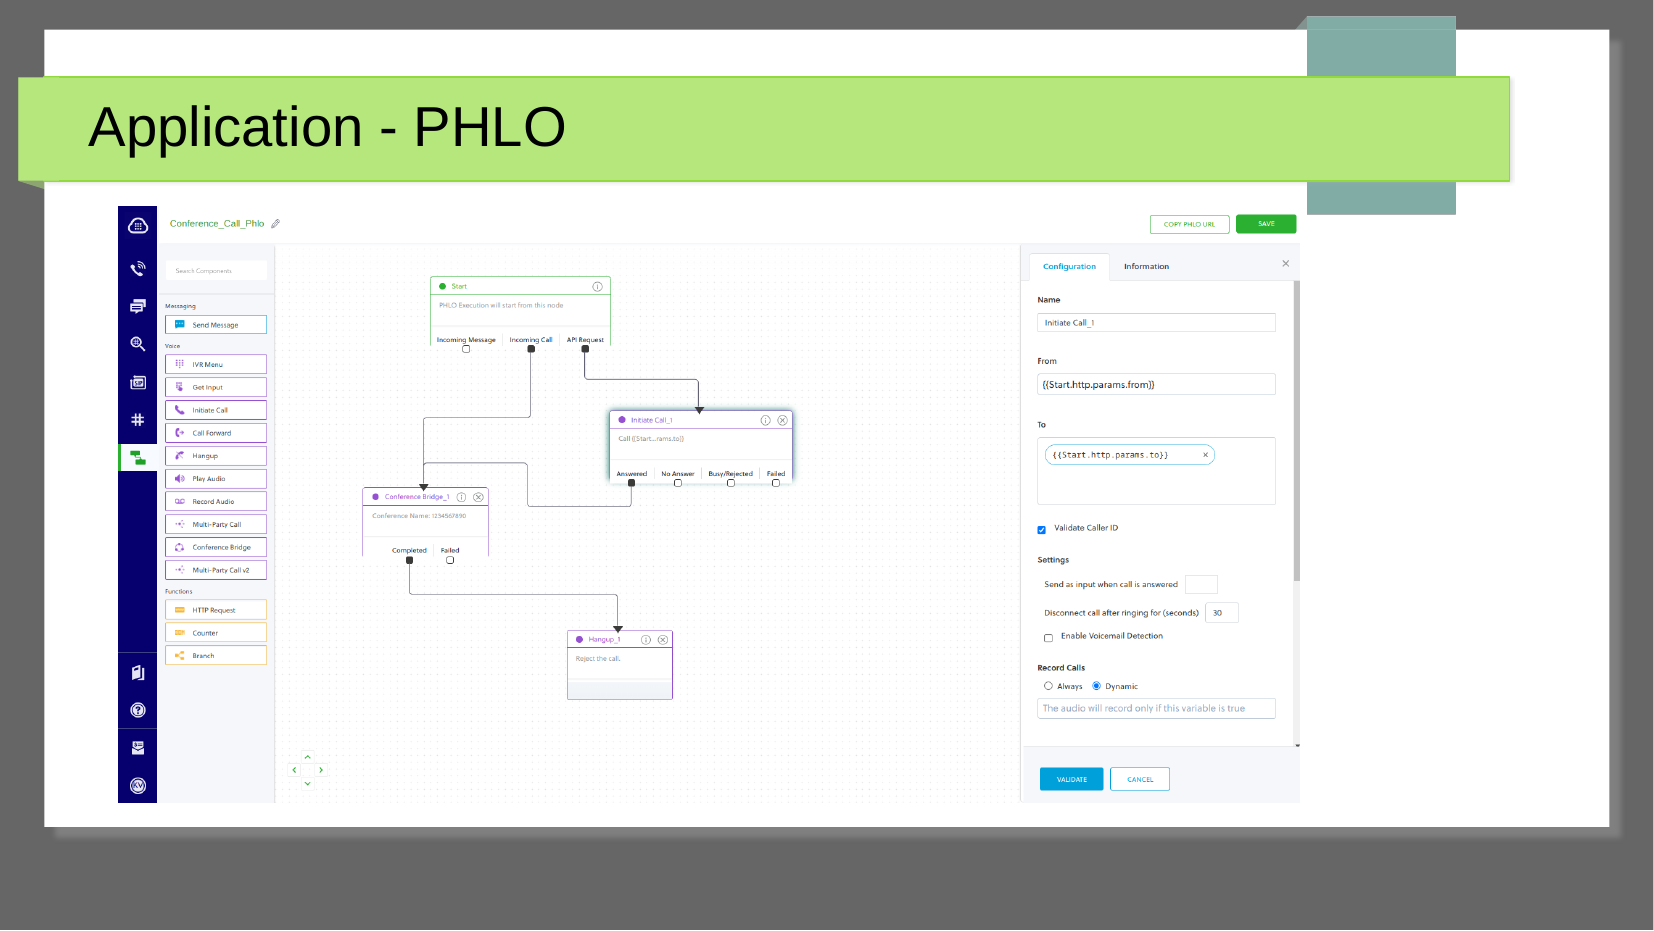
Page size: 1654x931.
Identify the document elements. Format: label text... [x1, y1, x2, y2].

title Application - PHLO [88, 32, 1506, 222]
picture [118, 206, 1300, 803]
